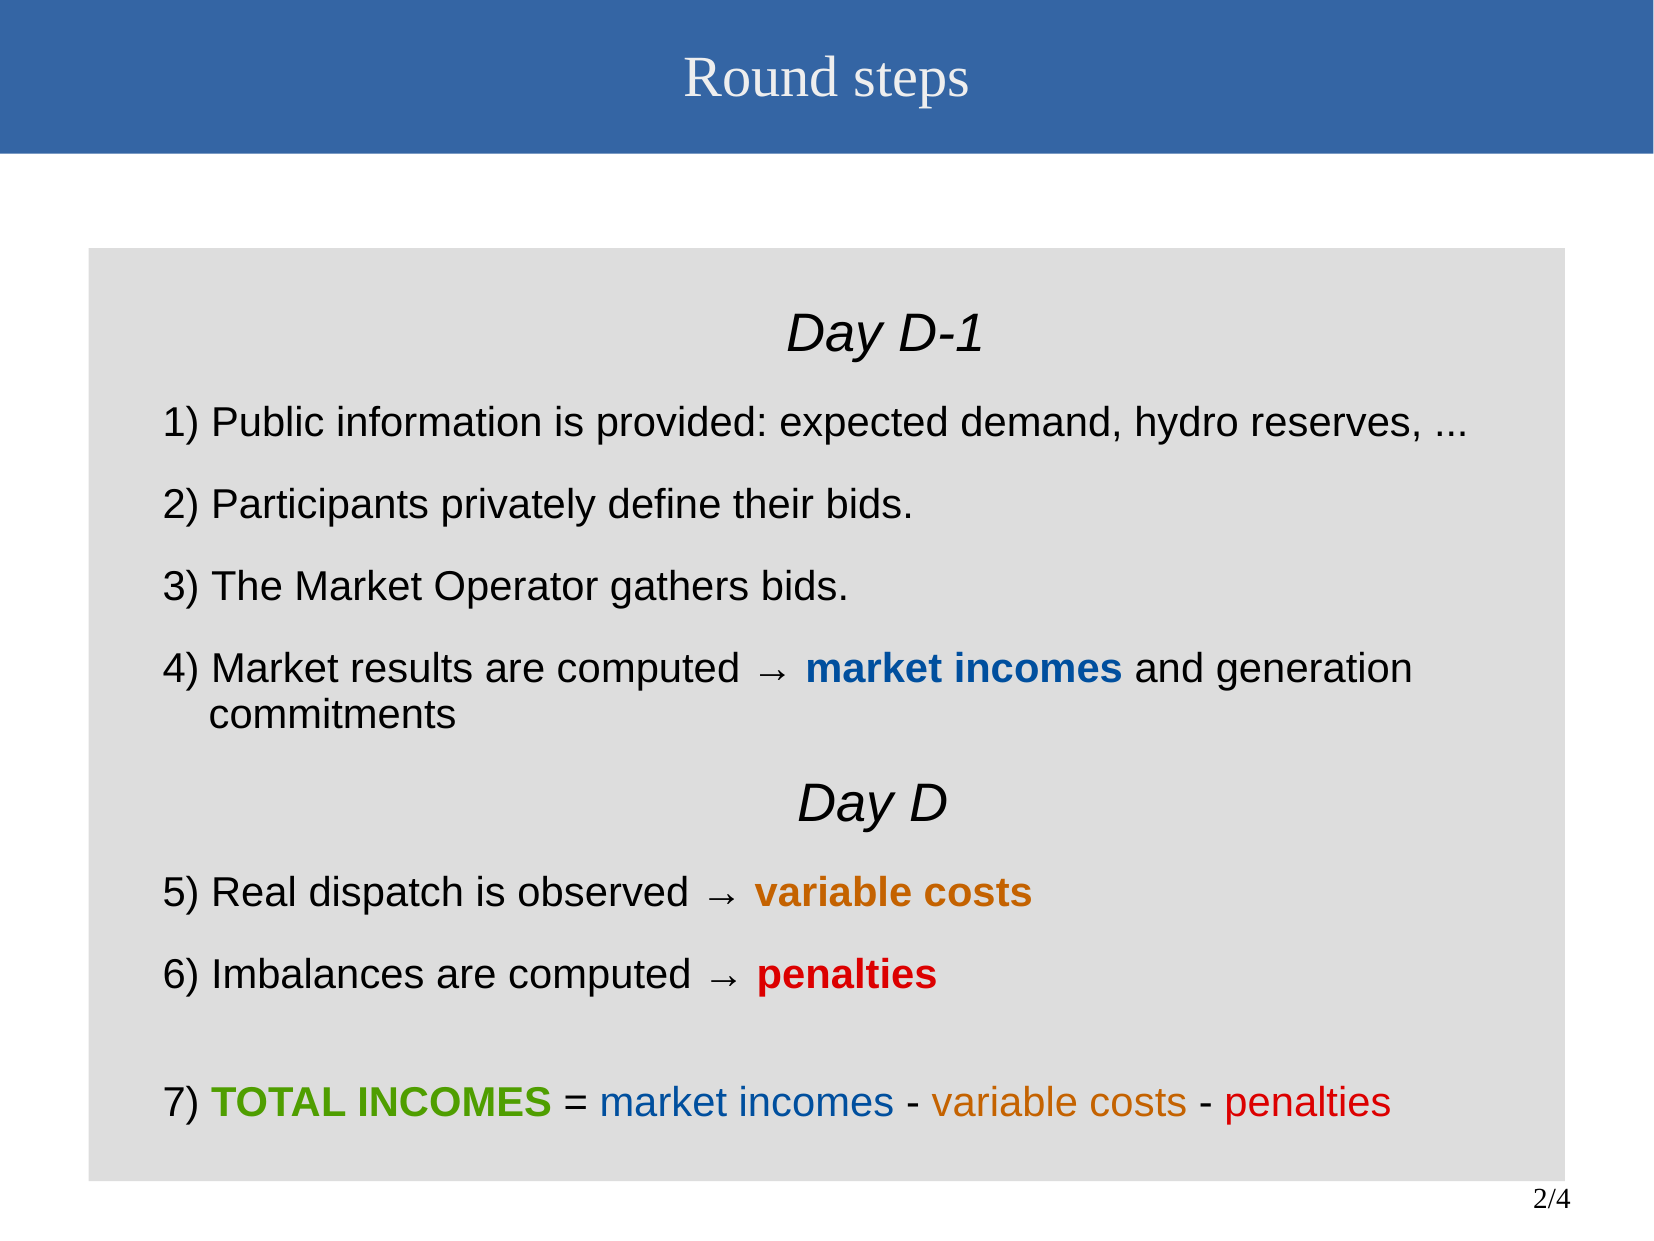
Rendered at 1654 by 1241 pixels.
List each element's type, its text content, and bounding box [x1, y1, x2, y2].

text_box [88, 248, 1565, 1182]
text_box Day D-1 Public information is provided: expected demand, hydro reserves, ... Participants privately define their bids. The Market Operator gathers bids. Market results are computed → market incomes and generation commitments Day D Real dispatch is observed → variable costs Imbalances are computed → penalties TOTAL INCOMES = market incomes - variable costs - penalties [147, 295, 1565, 1152]
text_box Round steps [0, 0, 1654, 154]
